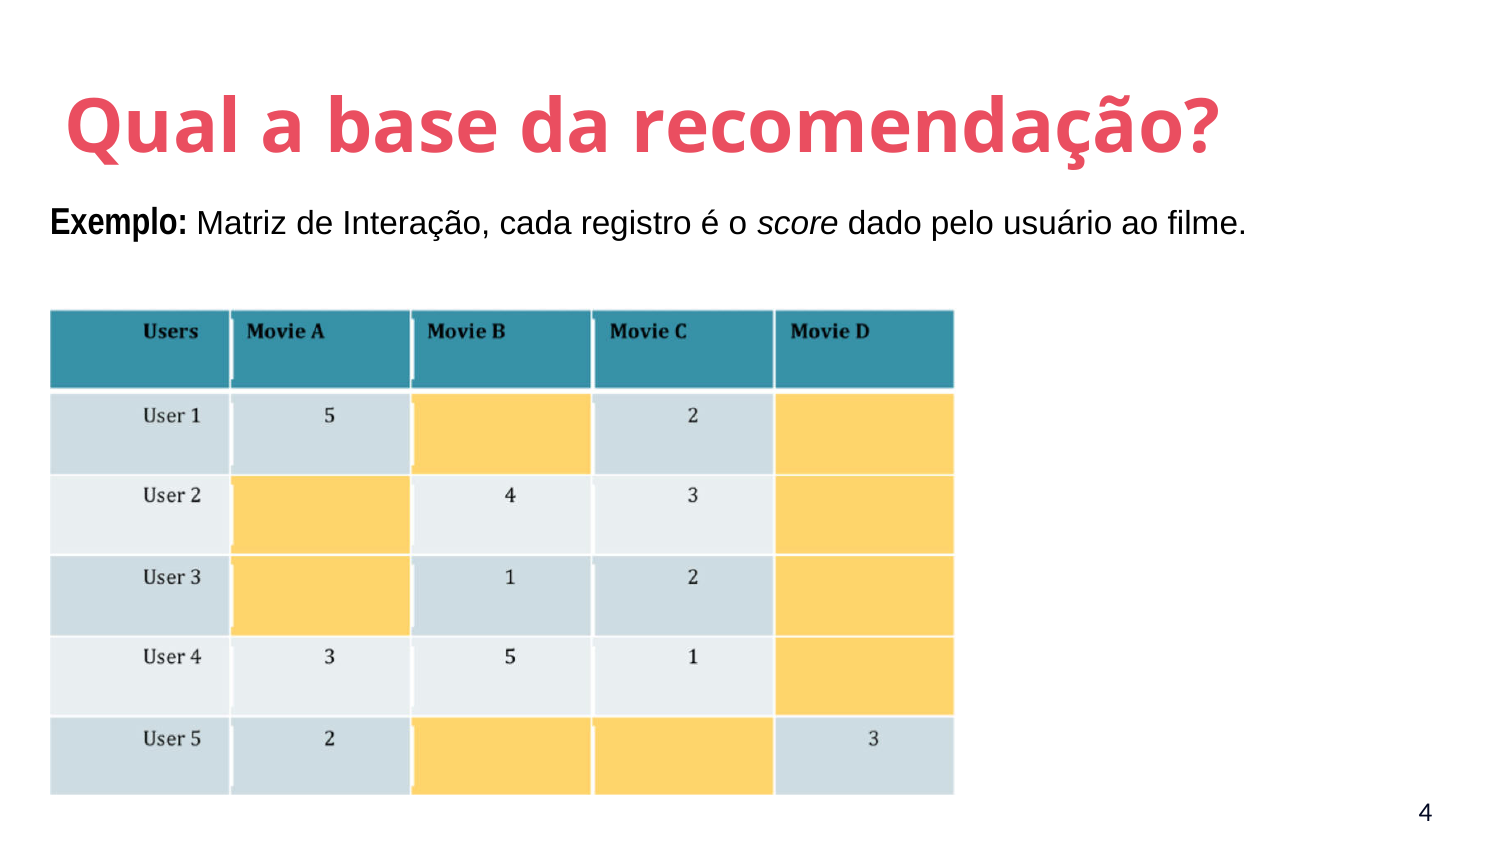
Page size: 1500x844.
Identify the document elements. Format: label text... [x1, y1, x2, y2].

text_box Qual a base da recomendação? [49, 48, 1399, 163]
picture [50, 308, 957, 796]
slide_number 4 [1403, 779, 1494, 844]
